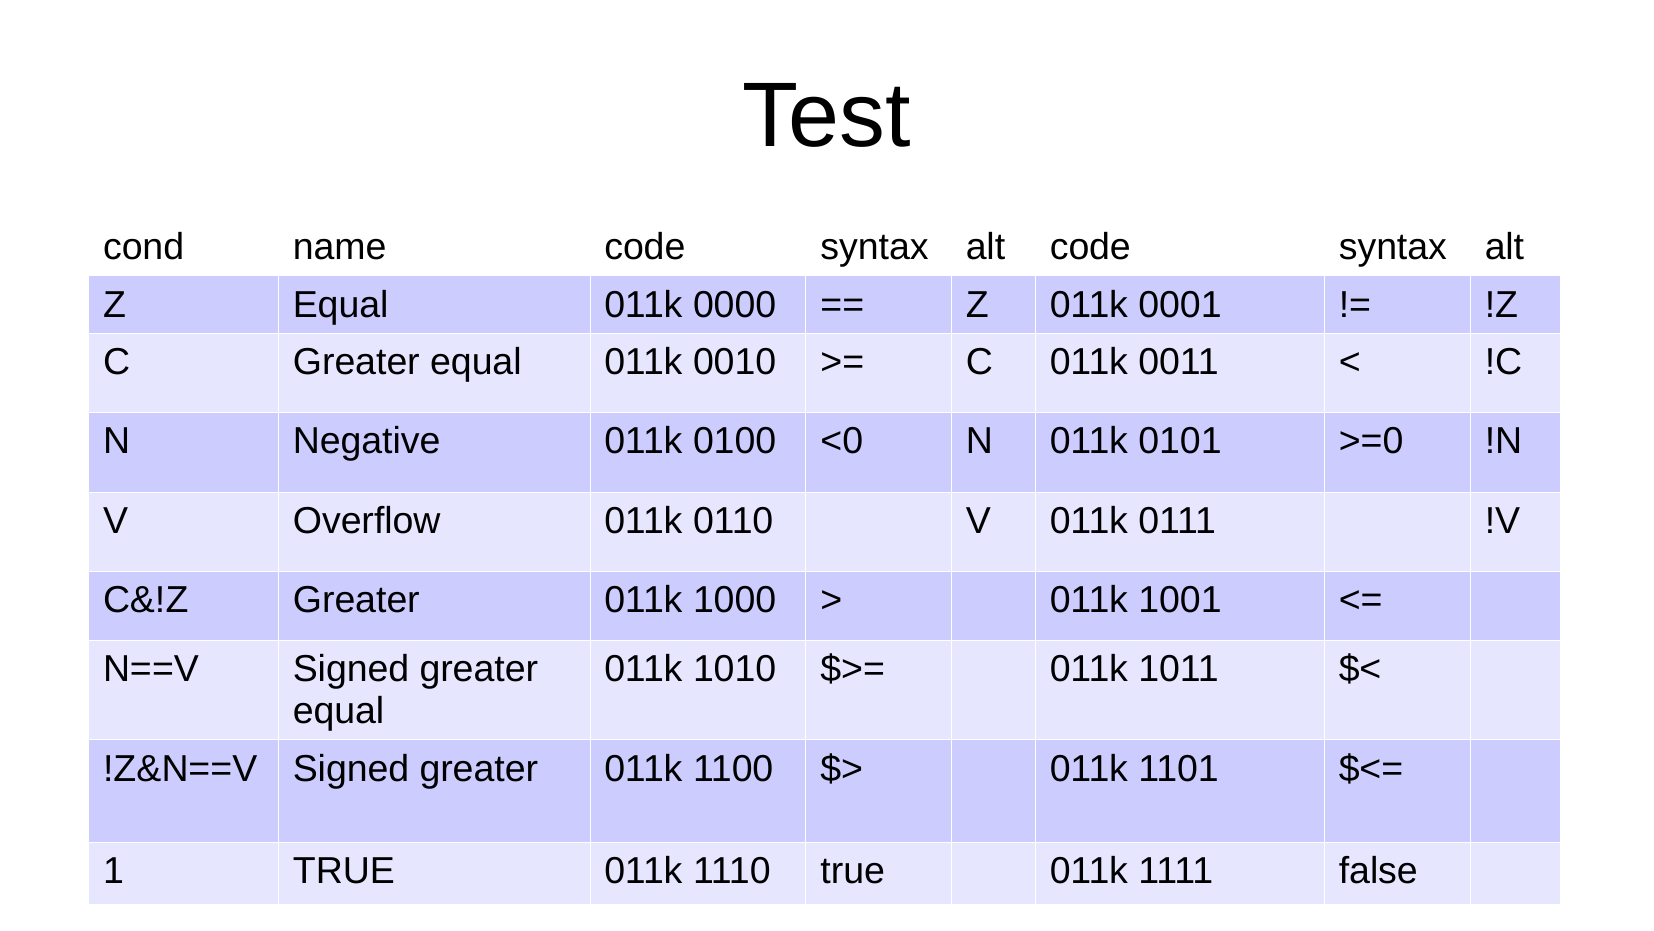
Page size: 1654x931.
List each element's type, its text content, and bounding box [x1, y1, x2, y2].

table_cell 011k 1101 [1036, 740, 1324, 842]
table_cell C&!Z [89, 572, 278, 640]
table_cell 1 [89, 843, 278, 904]
table_cell 011k 0001 [1036, 276, 1324, 333]
table_cell Z [89, 276, 278, 333]
table_cell 011k 0111 [1036, 493, 1324, 571]
table_cell 011k 1111 [1036, 843, 1324, 904]
table_cell N==V [89, 641, 278, 739]
table_cell Greater [279, 572, 590, 640]
table_cell !C [1471, 334, 1560, 412]
table_header code [591, 219, 805, 275]
table_cell 011k 0101 [1036, 413, 1324, 492]
table_cell == [806, 276, 951, 333]
table_cell false [1325, 843, 1470, 904]
table_header alt [1471, 219, 1560, 275]
table_cell [1325, 493, 1470, 571]
table_header name [279, 219, 590, 275]
table_header code [1036, 219, 1324, 275]
table_cell 011k 1000 [591, 572, 805, 640]
table_cell < [1325, 334, 1470, 412]
table_cell > [806, 572, 951, 640]
table_header syntax [1325, 219, 1470, 275]
table_cell V [952, 493, 1035, 571]
table_cell $<= [1325, 740, 1470, 842]
table_cell $>= [806, 641, 951, 739]
table_cell C [952, 334, 1035, 412]
table_header syntax [806, 219, 951, 275]
table_cell $< [1325, 641, 1470, 739]
table_cell [1471, 641, 1560, 739]
table_cell Greater equal [279, 334, 590, 412]
table_cell [1471, 843, 1560, 904]
table_cell [952, 843, 1035, 904]
table_cell [952, 572, 1035, 640]
table_cell !Z&N==V [89, 740, 278, 842]
table_cell N [952, 413, 1035, 492]
table_cell [952, 740, 1035, 842]
table_cell $> [806, 740, 951, 842]
table_cell !N [1471, 413, 1560, 492]
table_cell 011k 0110 [591, 493, 805, 571]
table_cell true [806, 843, 951, 904]
table_cell <0 [806, 413, 951, 492]
table_cell C [89, 334, 278, 412]
table_cell Signed greater [279, 740, 590, 842]
table_cell TRUE [279, 843, 590, 904]
table_cell 011k 0000 [591, 276, 805, 333]
table_cell !Z [1471, 276, 1560, 333]
table_cell <= [1325, 572, 1470, 640]
table_cell !V [1471, 493, 1560, 571]
table_cell Z [952, 276, 1035, 333]
table_cell [1471, 740, 1560, 842]
table_cell 011k 1011 [1036, 641, 1324, 739]
table_cell 011k 1010 [591, 641, 805, 739]
title Test [82, 37, 1571, 193]
table_cell Overflow [279, 493, 590, 571]
table_cell V [89, 493, 278, 571]
table_cell [1471, 572, 1560, 640]
table_cell [952, 641, 1035, 739]
table_cell 011k 1100 [591, 740, 805, 842]
table_header alt [952, 219, 1035, 275]
table_header cond [89, 219, 278, 275]
table_cell Equal [279, 276, 590, 333]
table_cell [806, 493, 951, 571]
table_cell Negative [279, 413, 590, 492]
table_cell != [1325, 276, 1470, 333]
table_cell N [89, 413, 278, 492]
table_cell 011k 0010 [591, 334, 805, 412]
table_cell 011k 0100 [591, 413, 805, 492]
table_cell Signed greater equal [279, 641, 590, 739]
table_cell 011k 1001 [1036, 572, 1324, 640]
table_cell 011k 1110 [591, 843, 805, 904]
table_cell >=0 [1325, 413, 1470, 492]
table_cell 011k 0011 [1036, 334, 1324, 412]
table_cell >= [806, 334, 951, 412]
